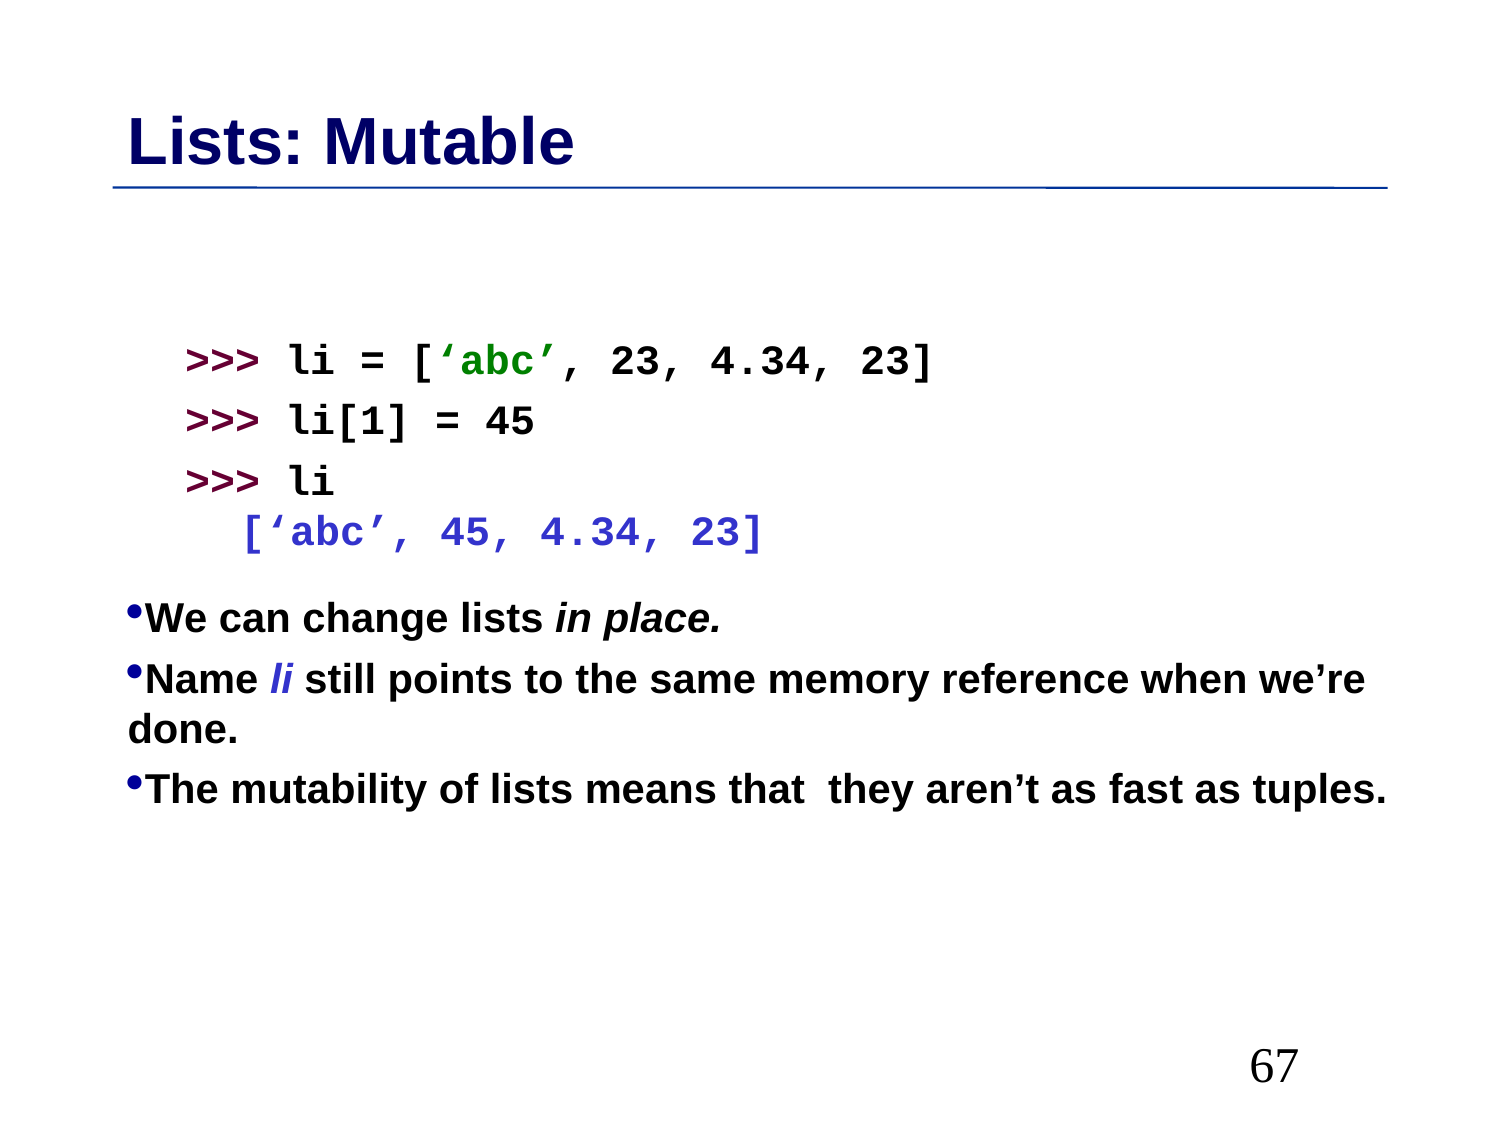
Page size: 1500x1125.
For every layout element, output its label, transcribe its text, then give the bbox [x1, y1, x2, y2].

list >>> li = [‘abc’, 23, 4.34, 23] >>> li[1] = 45 >>> li [‘abc’, 45, 4.34, 23] We can change lists in place. Name li still points to the same memory reference when we’re done. The mutability of lists means that they aren’t as fast as tuples. [112, 324, 1413, 1125]
title Lists: Mutable [112, 89, 1388, 185]
